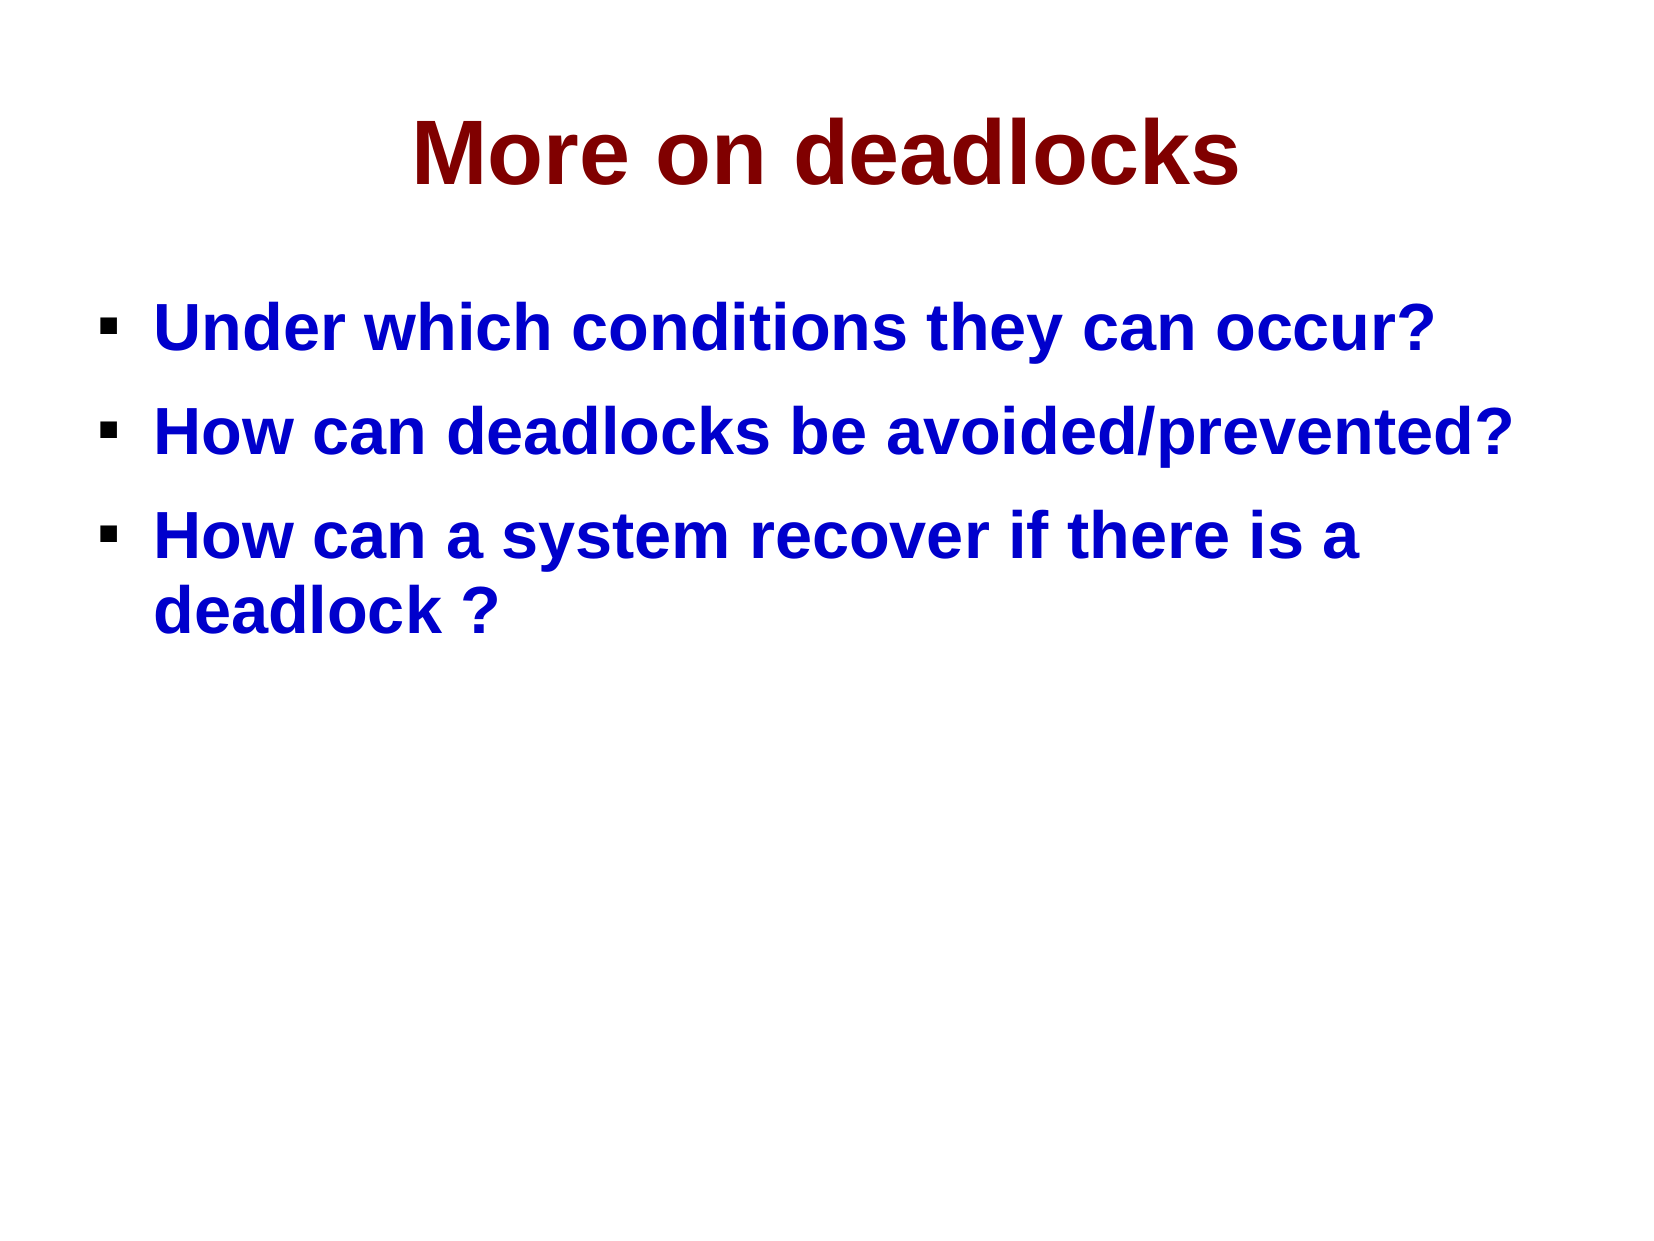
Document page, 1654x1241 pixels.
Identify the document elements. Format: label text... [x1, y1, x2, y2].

title More on deadlocks [82, 49, 1571, 257]
list Under which conditions they can occur? How can deadlocks be avoided/prevented? How can a system recover if there is a deadlock ? [82, 290, 1571, 1010]
